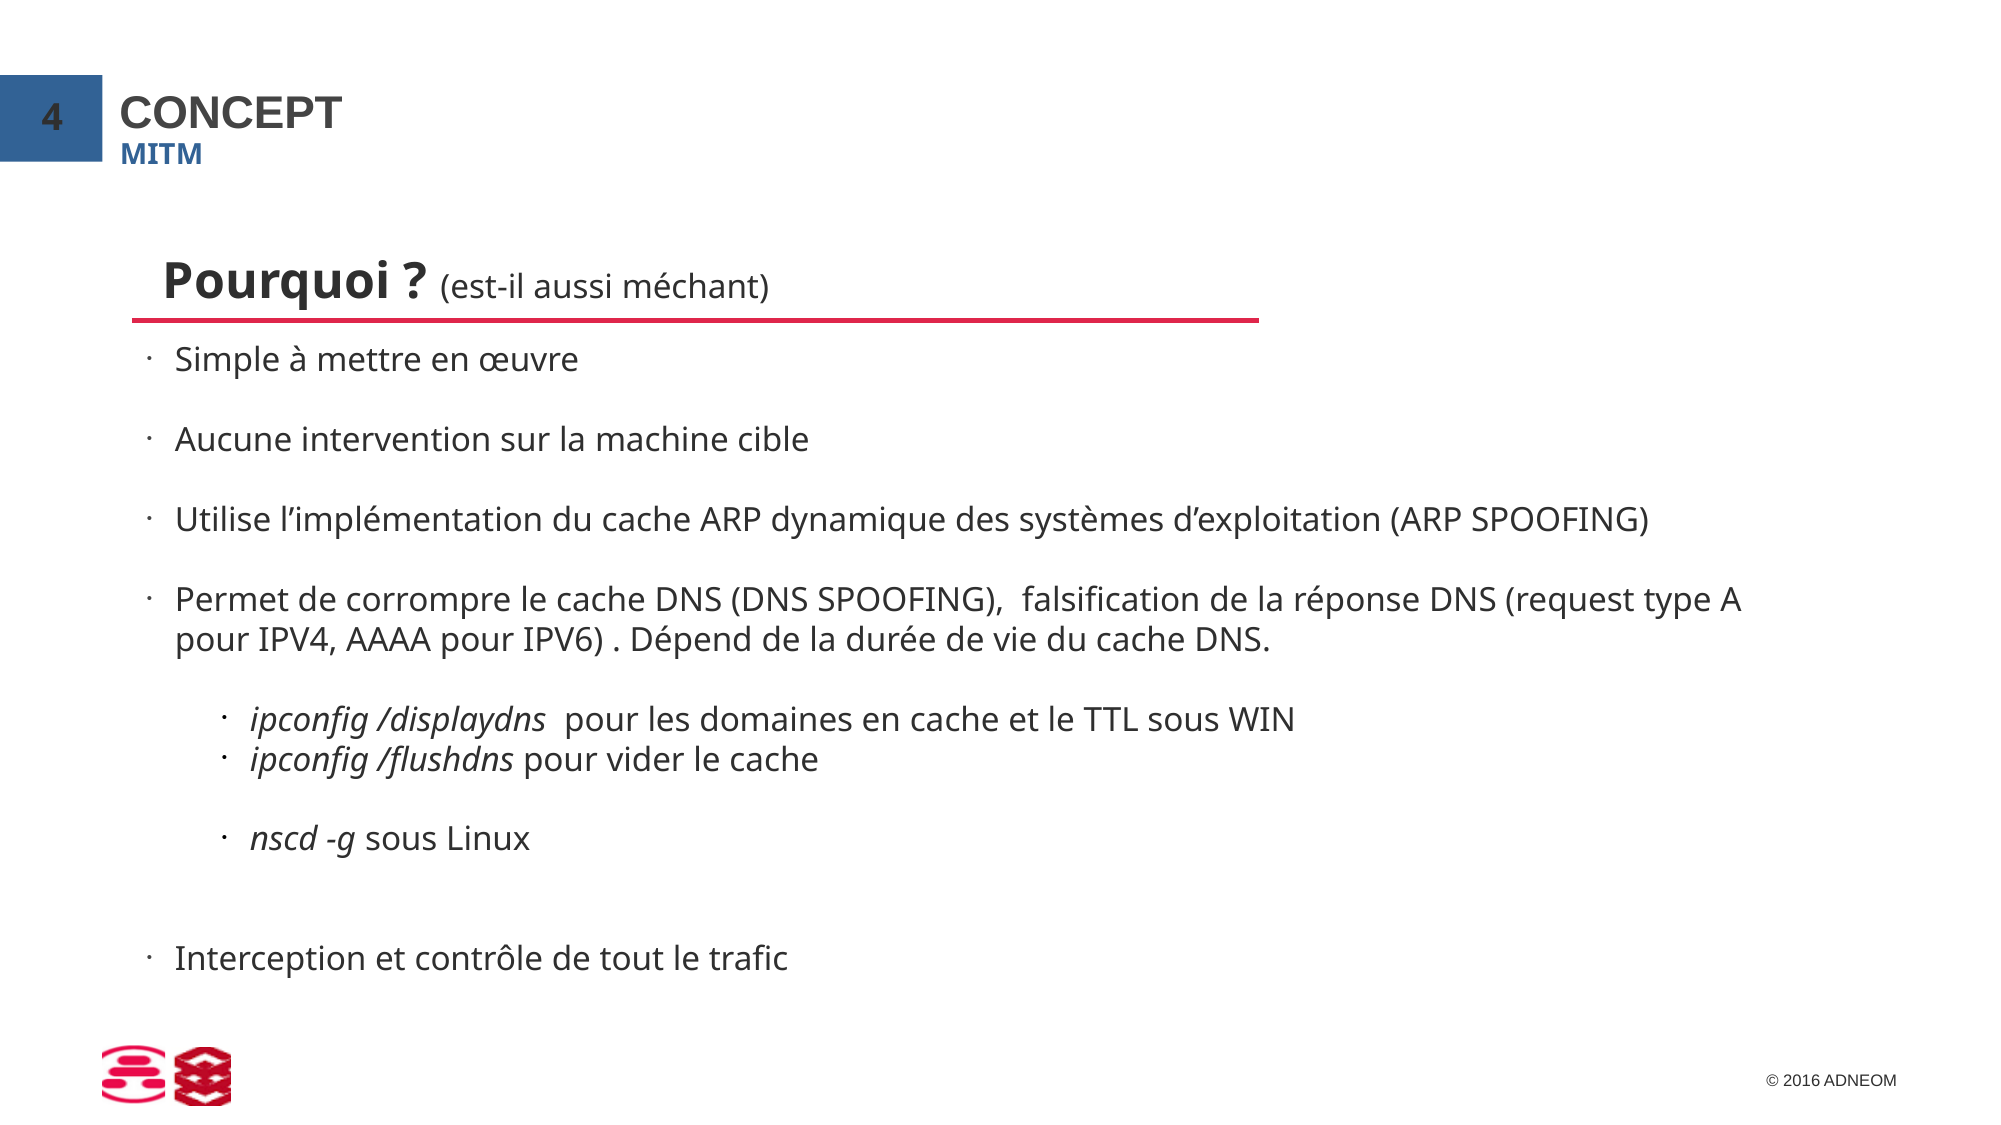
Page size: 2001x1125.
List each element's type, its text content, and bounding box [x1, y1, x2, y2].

text_box Simple à mettre en œuvre Aucune intervention sur la machine cible Utilise l’implémentation du cache ARP dynamique des systèmes d’exploitation (ARP SPOOFING) Permet de corrompre le cache DNS (DNS SPOOFING), falsification de la réponse DNS (request type A pour IPV4, AAAA pour IPV6) . Dépend de la durée de vie du cache DNS. ipconfig /displaydns pour les domaines en cache et le TTL sous WIN ipconfig /flushdns pour vider le cache nscd -g sous Linux Interception et contrôle de tout le trafic [131, 308, 1786, 1071]
list MITM [105, 120, 1000, 150]
title CONCEPT [104, 75, 1898, 132]
text_box Pourquoi ? (est-il aussi méchant) [148, 240, 785, 308]
picture [102, 1038, 231, 1114]
